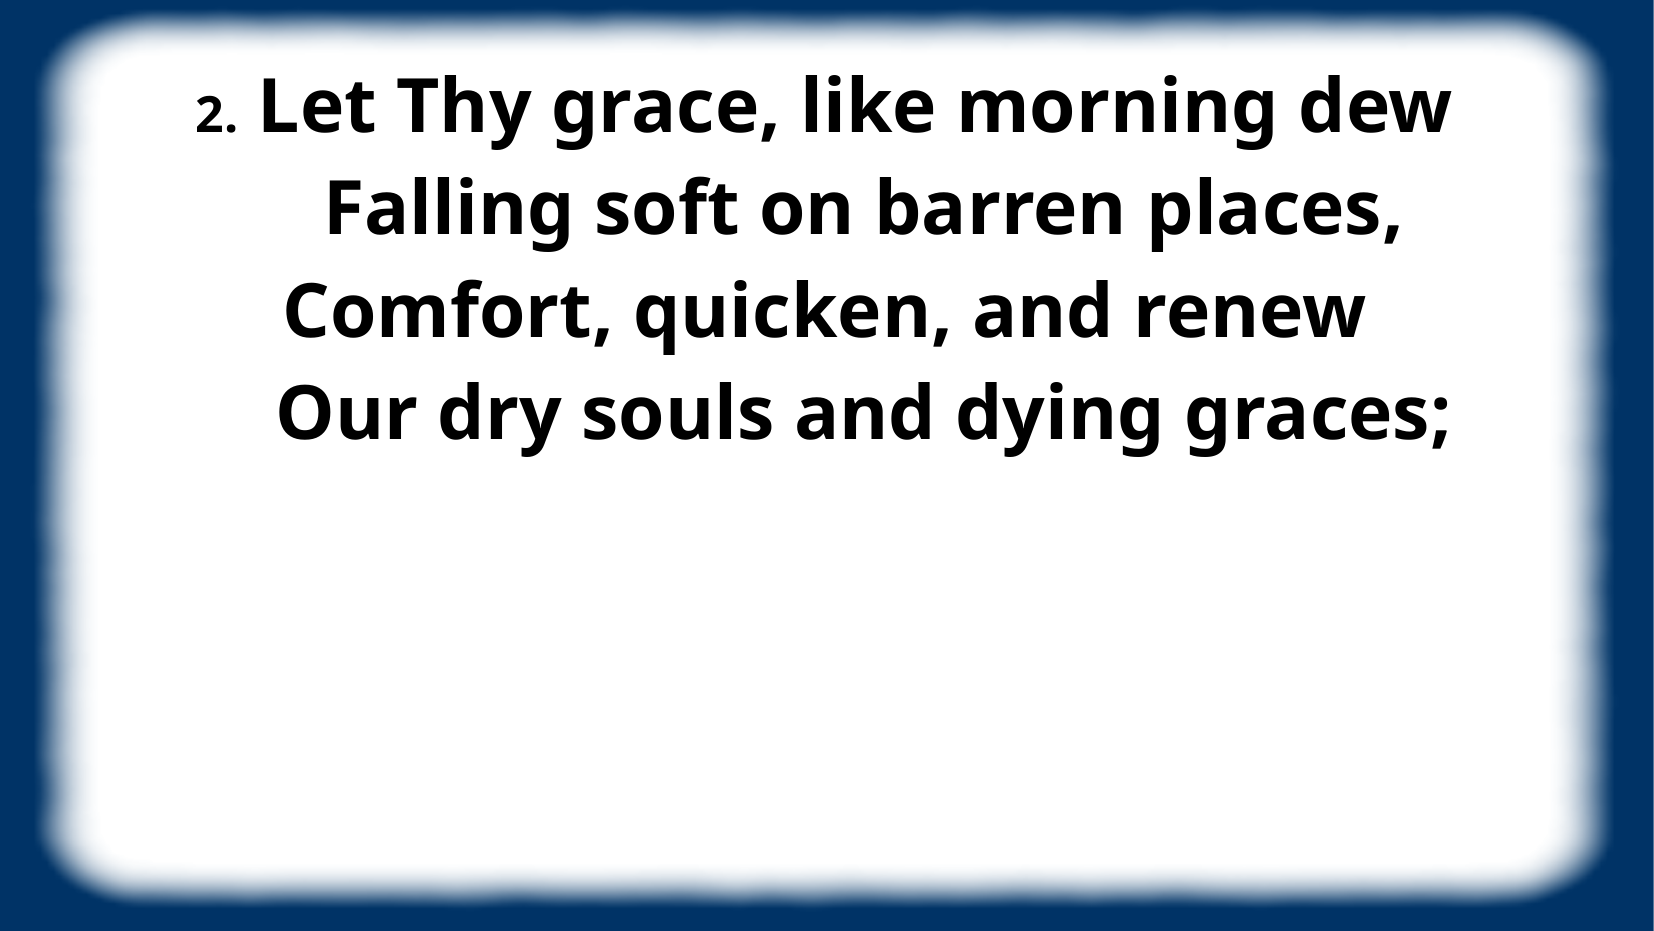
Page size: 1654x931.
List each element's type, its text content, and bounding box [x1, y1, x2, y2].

picture [0, 0, 1654, 931]
text_box 2. Let Thy grace, like morning dew Falling soft on barren places, Comfort, quicken, and renew Our dry souls and dying graces; [105, 45, 1546, 460]
